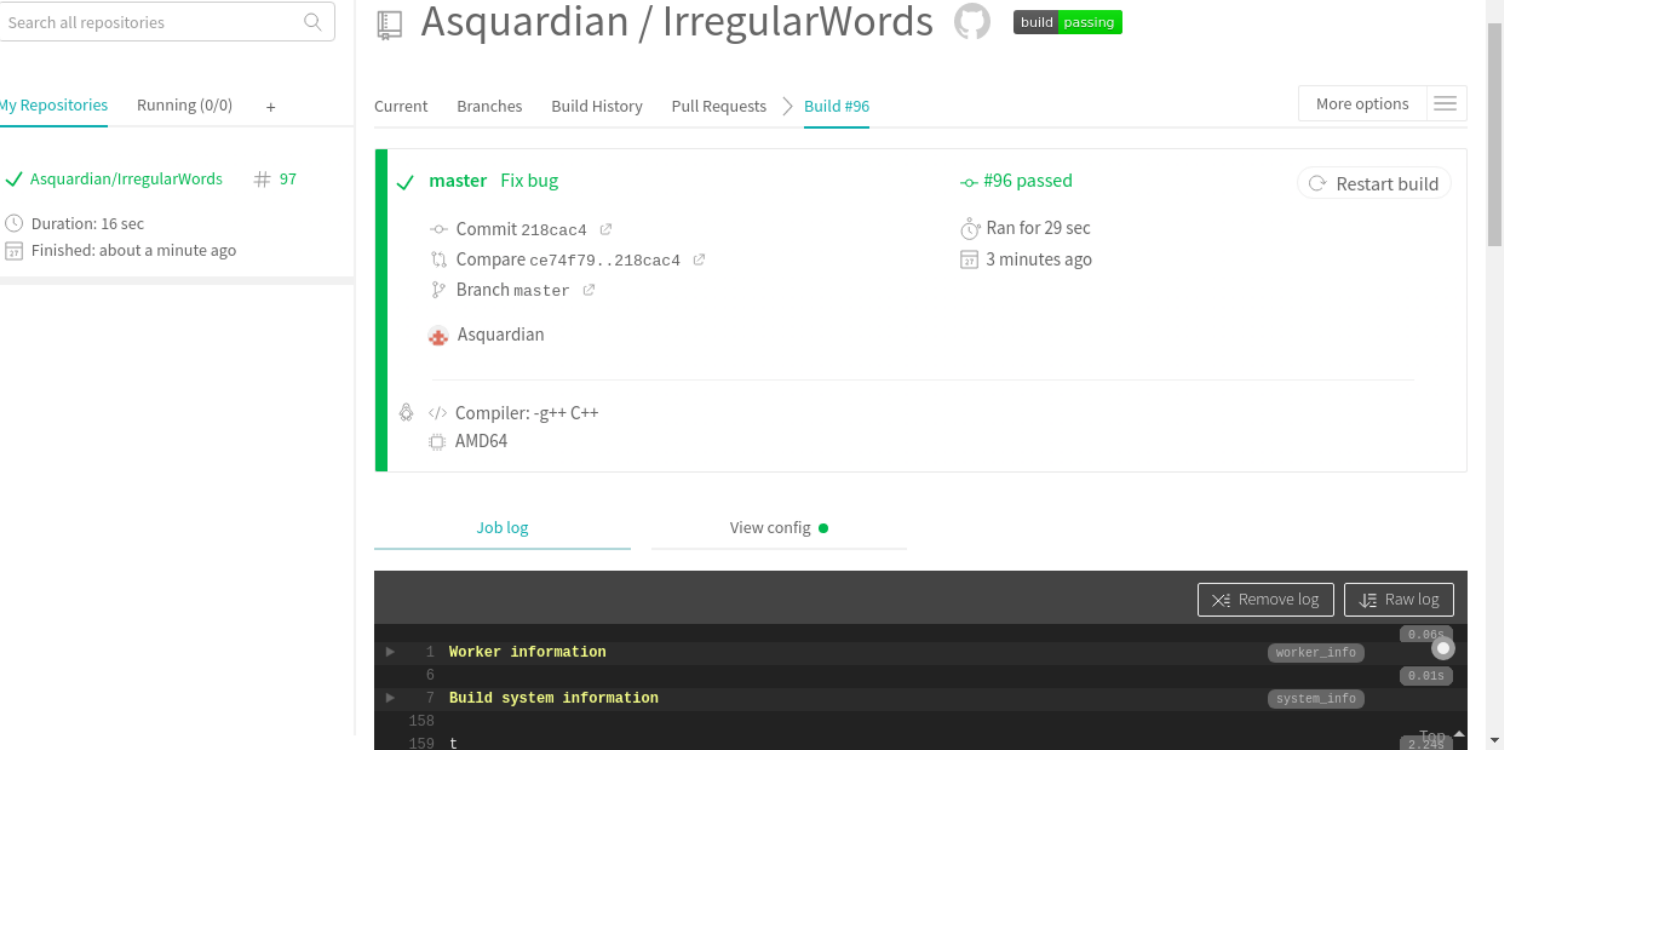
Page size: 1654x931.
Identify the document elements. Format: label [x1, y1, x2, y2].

picture [0, 0, 1504, 751]
